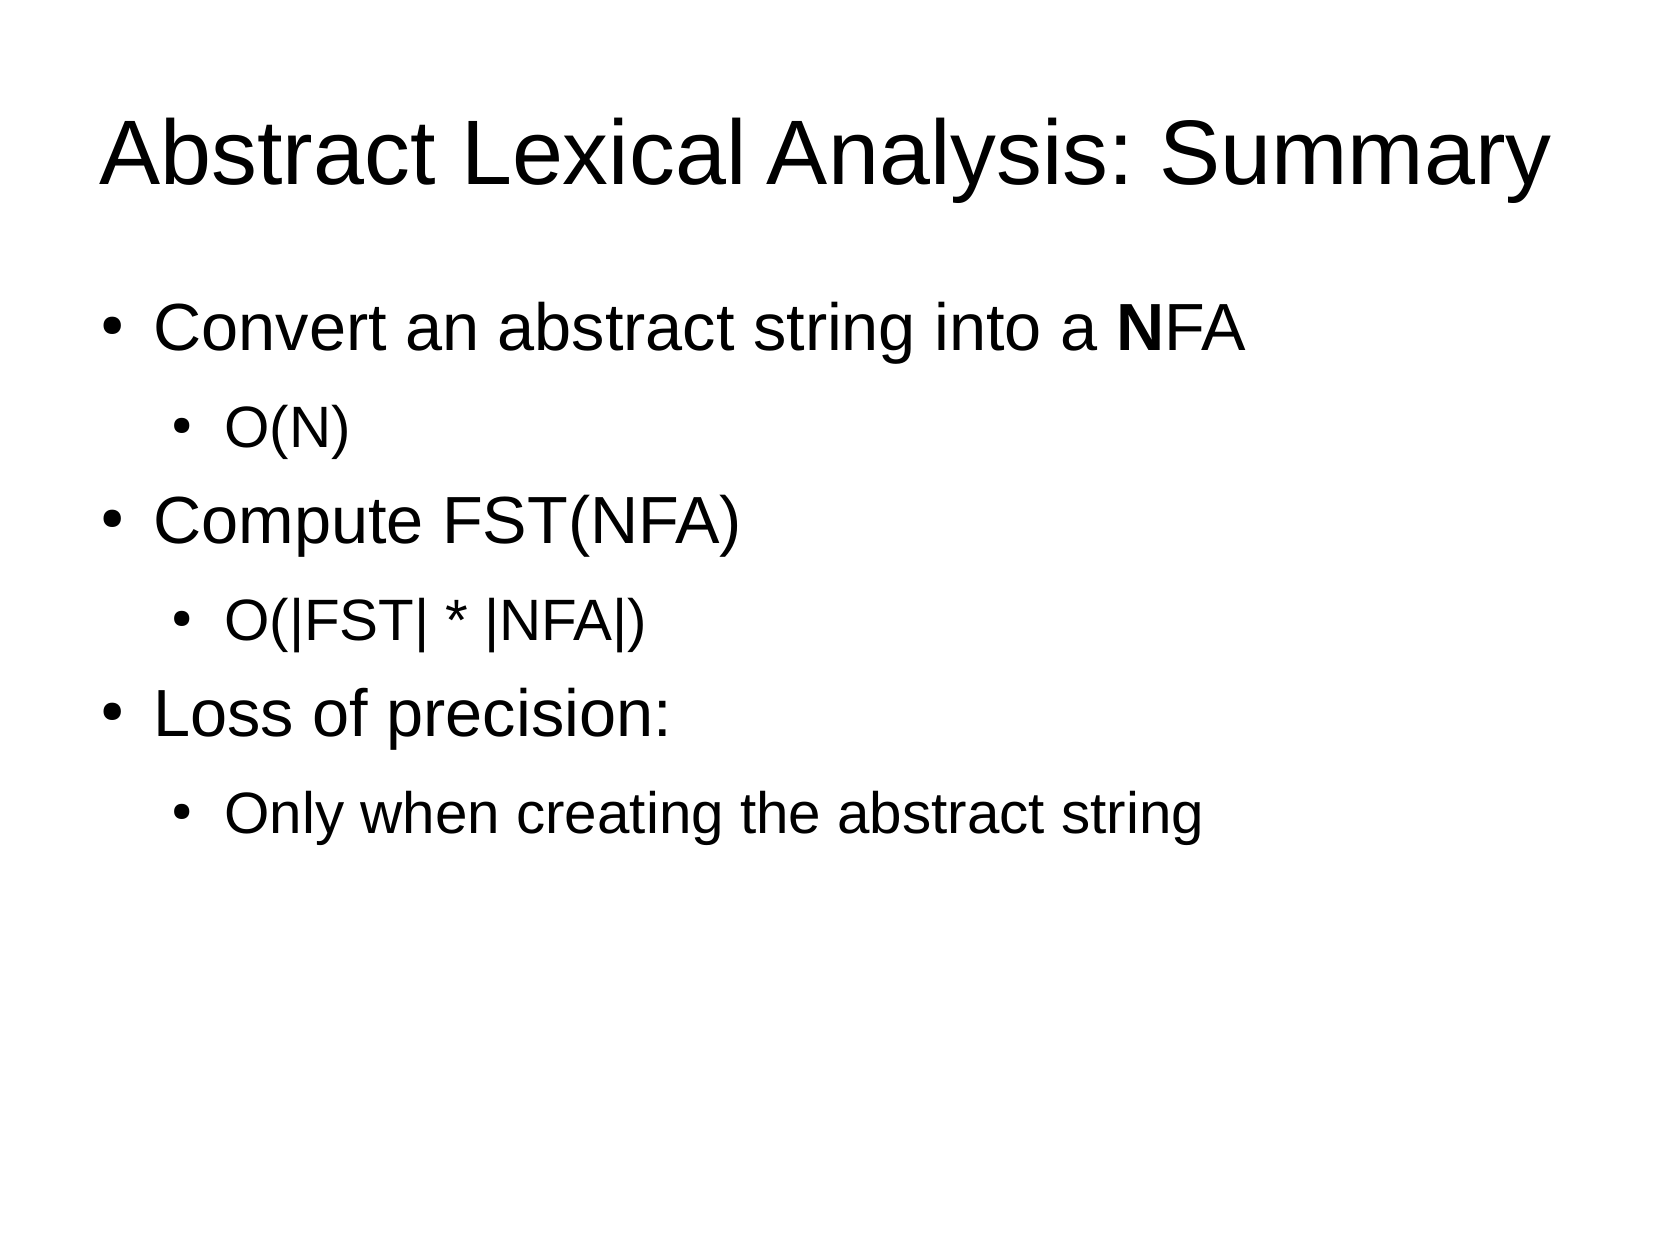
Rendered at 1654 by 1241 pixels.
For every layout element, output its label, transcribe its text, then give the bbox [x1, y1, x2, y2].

list Convert an abstract string into a NFA O(N) Compute FST(NFA) O(|FST| * |NFA|) Loss of precision: Only when creating the abstract string [82, 290, 1571, 1109]
title Abstract Lexical Analysis: Summary [82, 56, 1571, 250]
